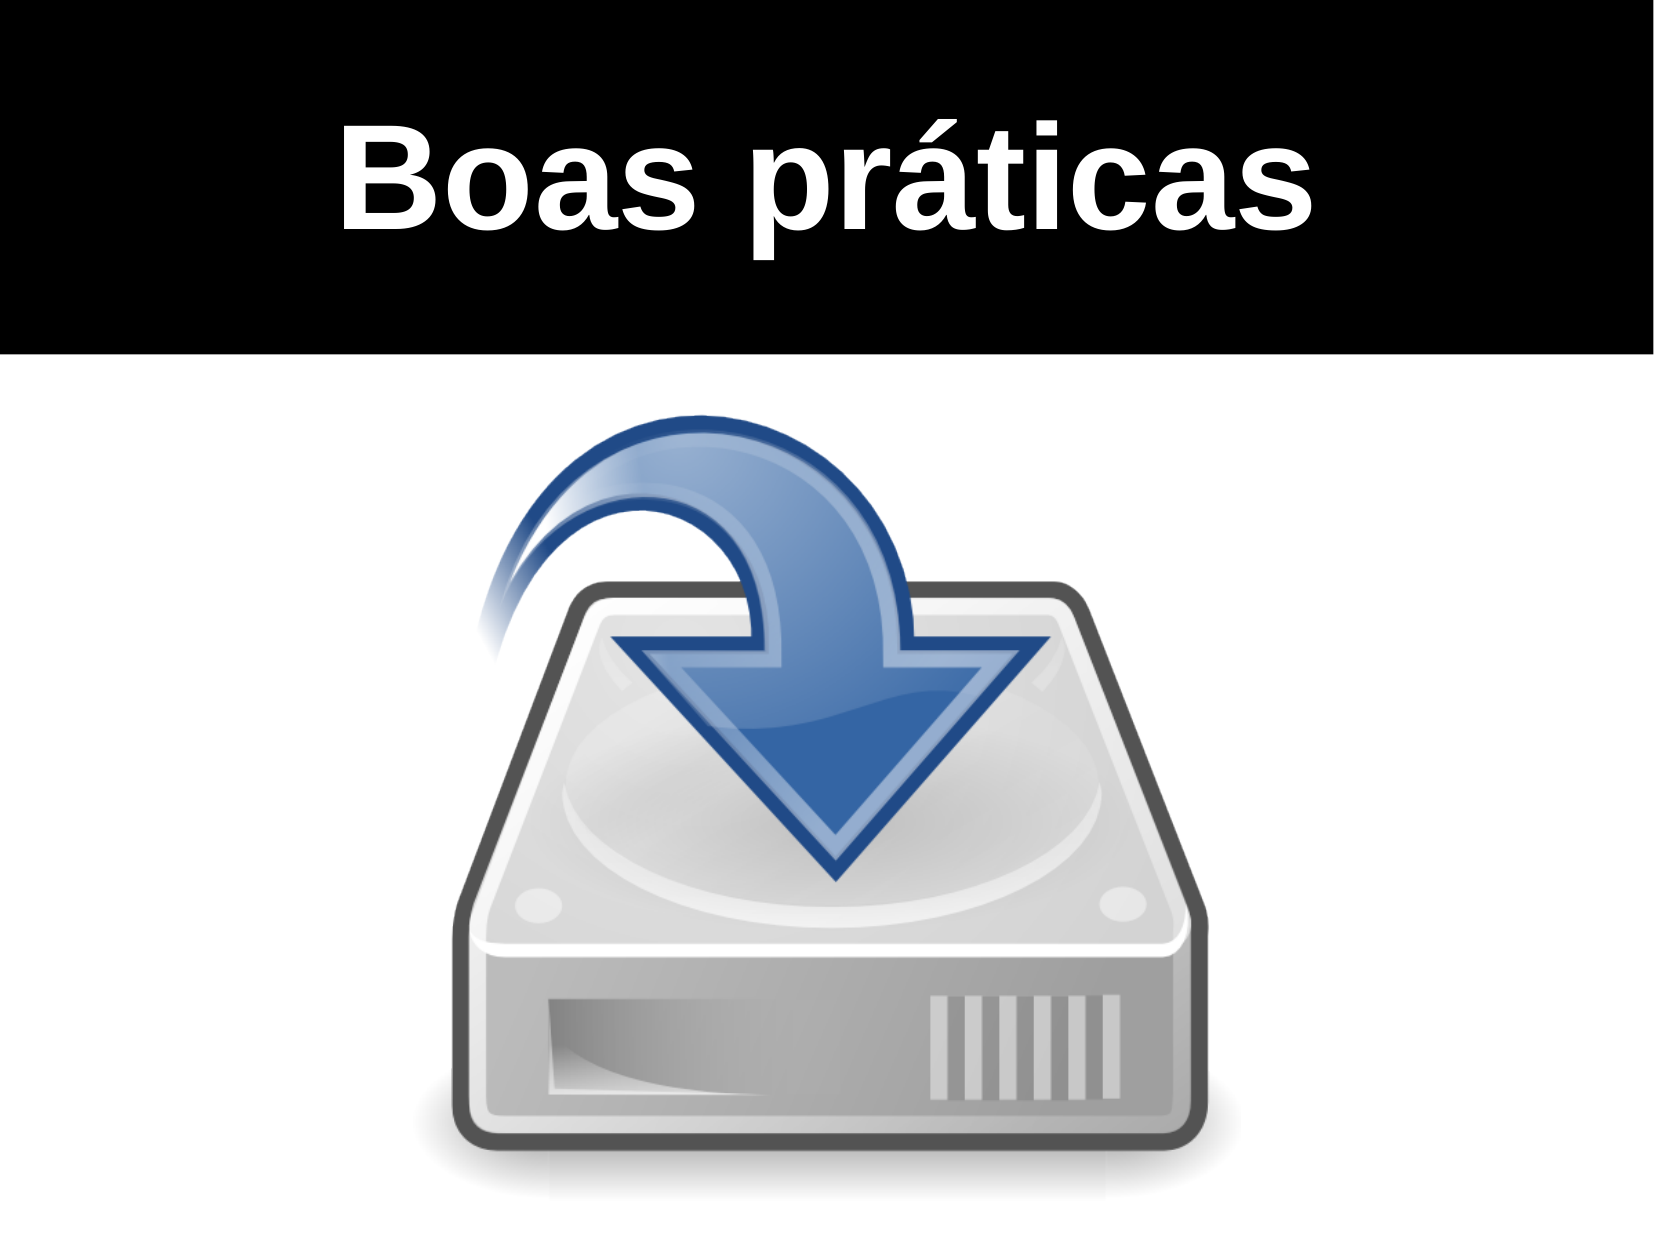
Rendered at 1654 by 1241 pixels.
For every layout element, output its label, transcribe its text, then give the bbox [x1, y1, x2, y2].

picture [413, 373, 1241, 1201]
title Boas práticas [0, 0, 1654, 355]
